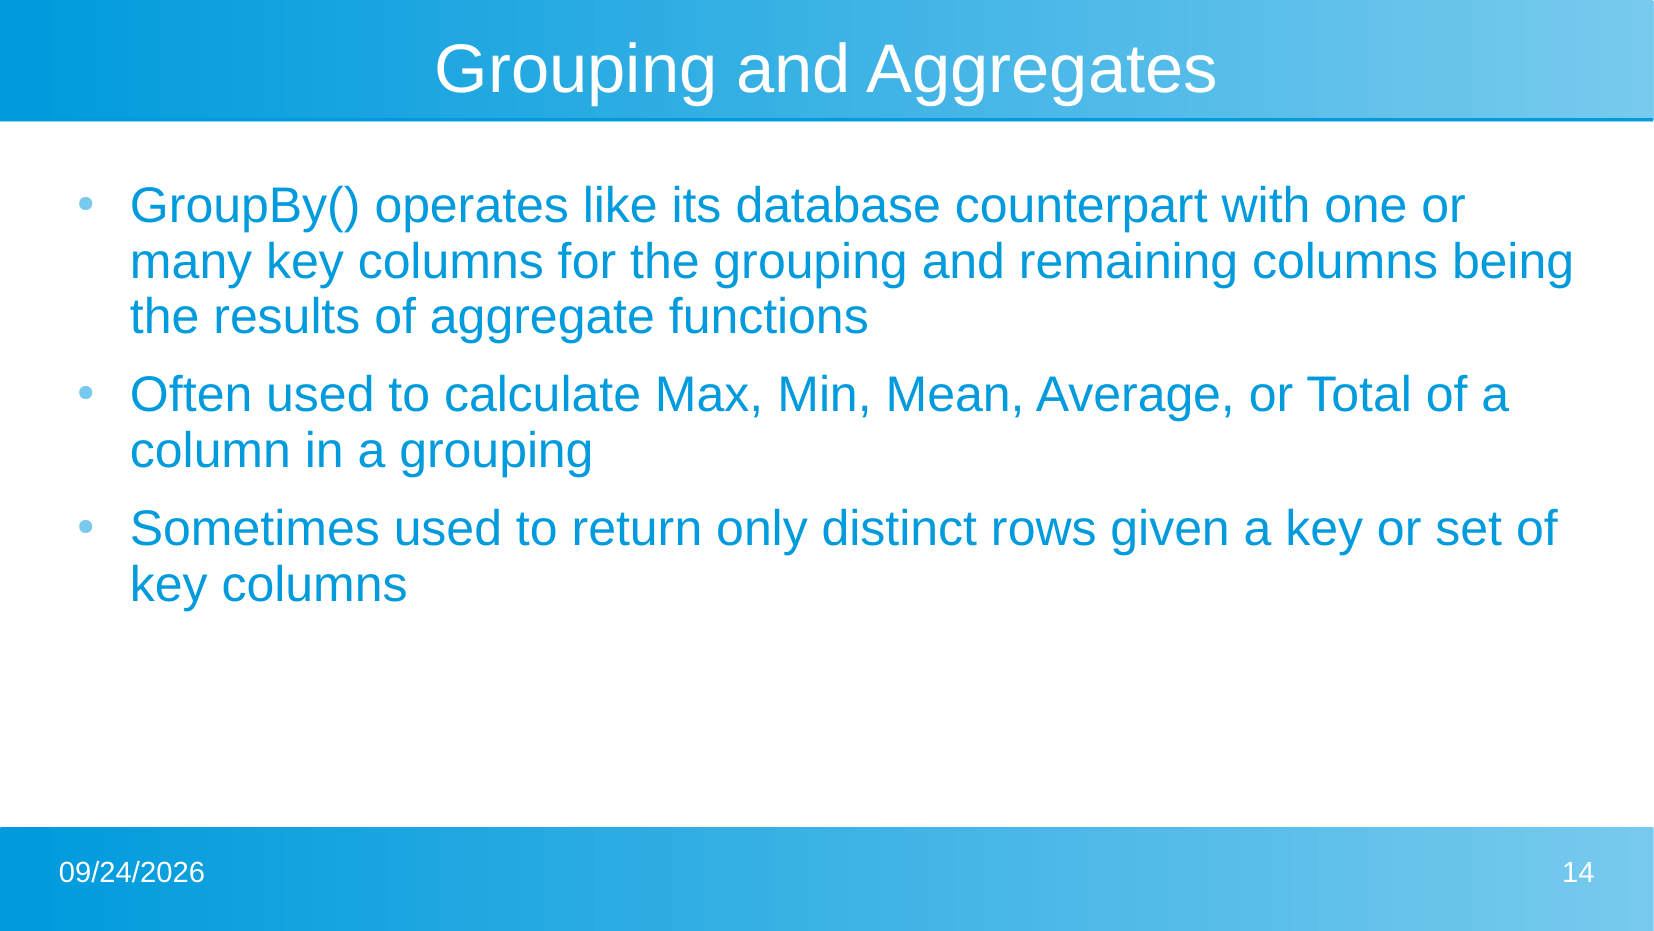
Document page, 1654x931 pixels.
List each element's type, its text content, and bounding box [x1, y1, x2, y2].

title Grouping and Aggregates [59, 29, 1595, 108]
list GroupBy() operates like its database counterpart with one or many key columns for the grouping and remaining columns being the results of aggregate functions Often used to calculate Max, Min, Mean, Average, or Total of a column in a grouping Sometimes used to return only distinct rows given a key or set of key columns [59, 177, 1595, 768]
